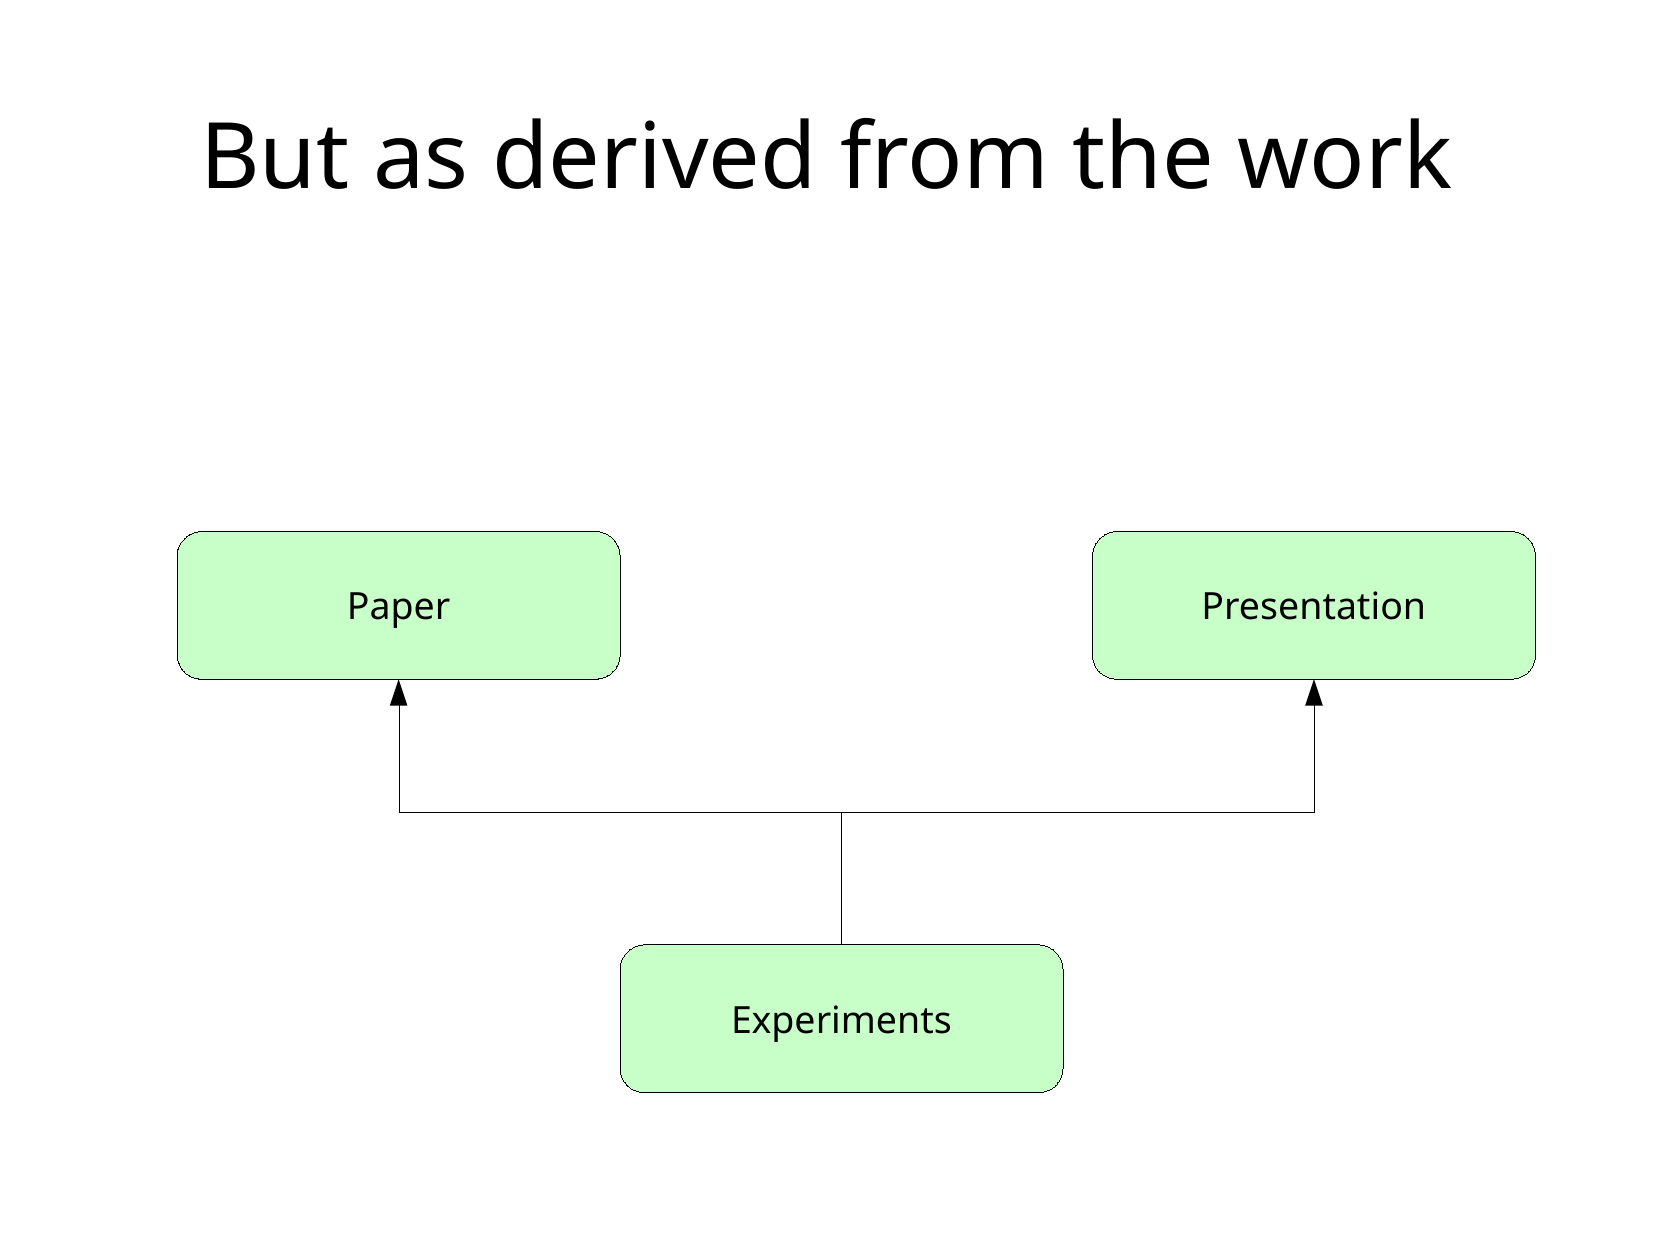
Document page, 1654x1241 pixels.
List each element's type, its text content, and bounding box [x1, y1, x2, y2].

text_box Experiments [620, 944, 1064, 1093]
text_box Paper [177, 531, 621, 680]
text_box Presentation [1092, 531, 1536, 680]
title But as derived from the work [82, 56, 1571, 250]
